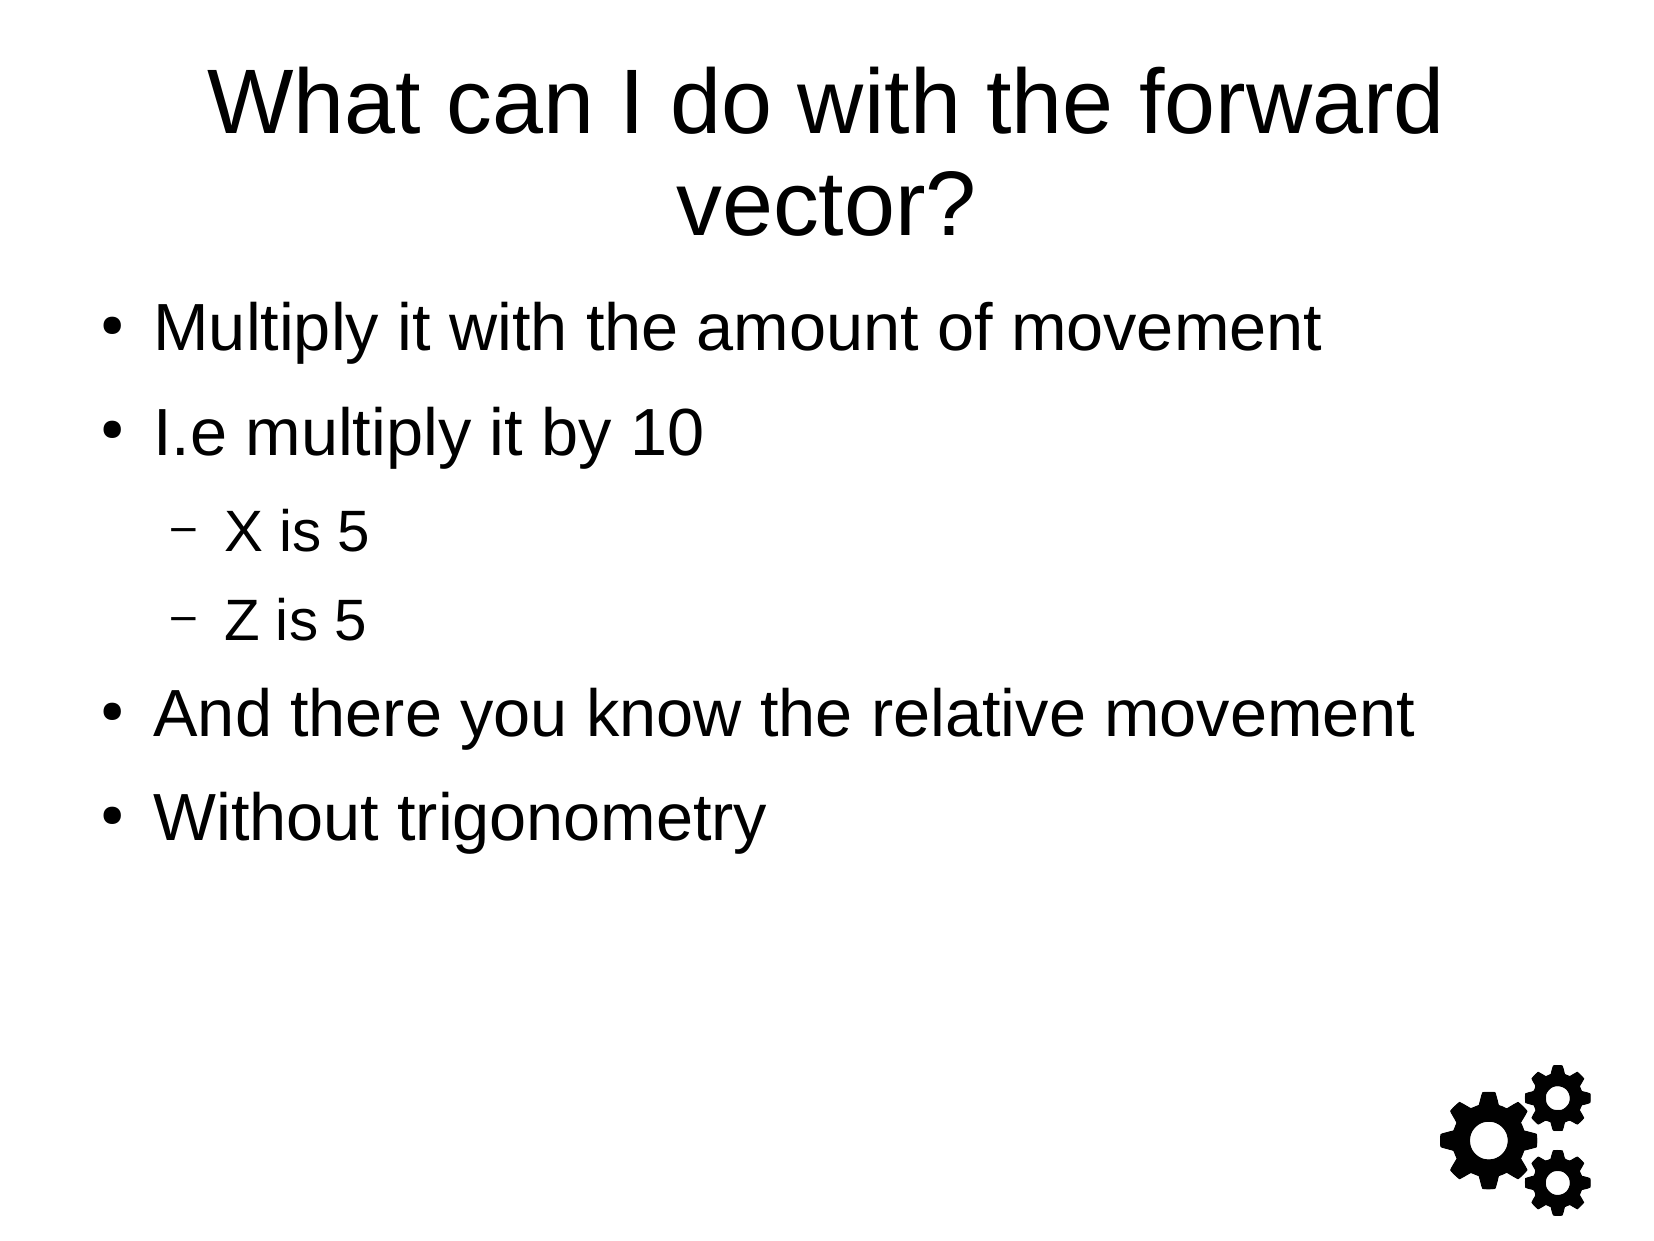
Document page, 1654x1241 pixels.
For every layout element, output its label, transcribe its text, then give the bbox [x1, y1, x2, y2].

list Multiply it with the amount of movement I.e multiply it by 10 X is 5 Z is 5 And there you know the relative movement Without trigonometry [82, 290, 1571, 1010]
picture [1440, 1065, 1591, 1216]
title What can I do with the forward vector? [82, 49, 1571, 257]
